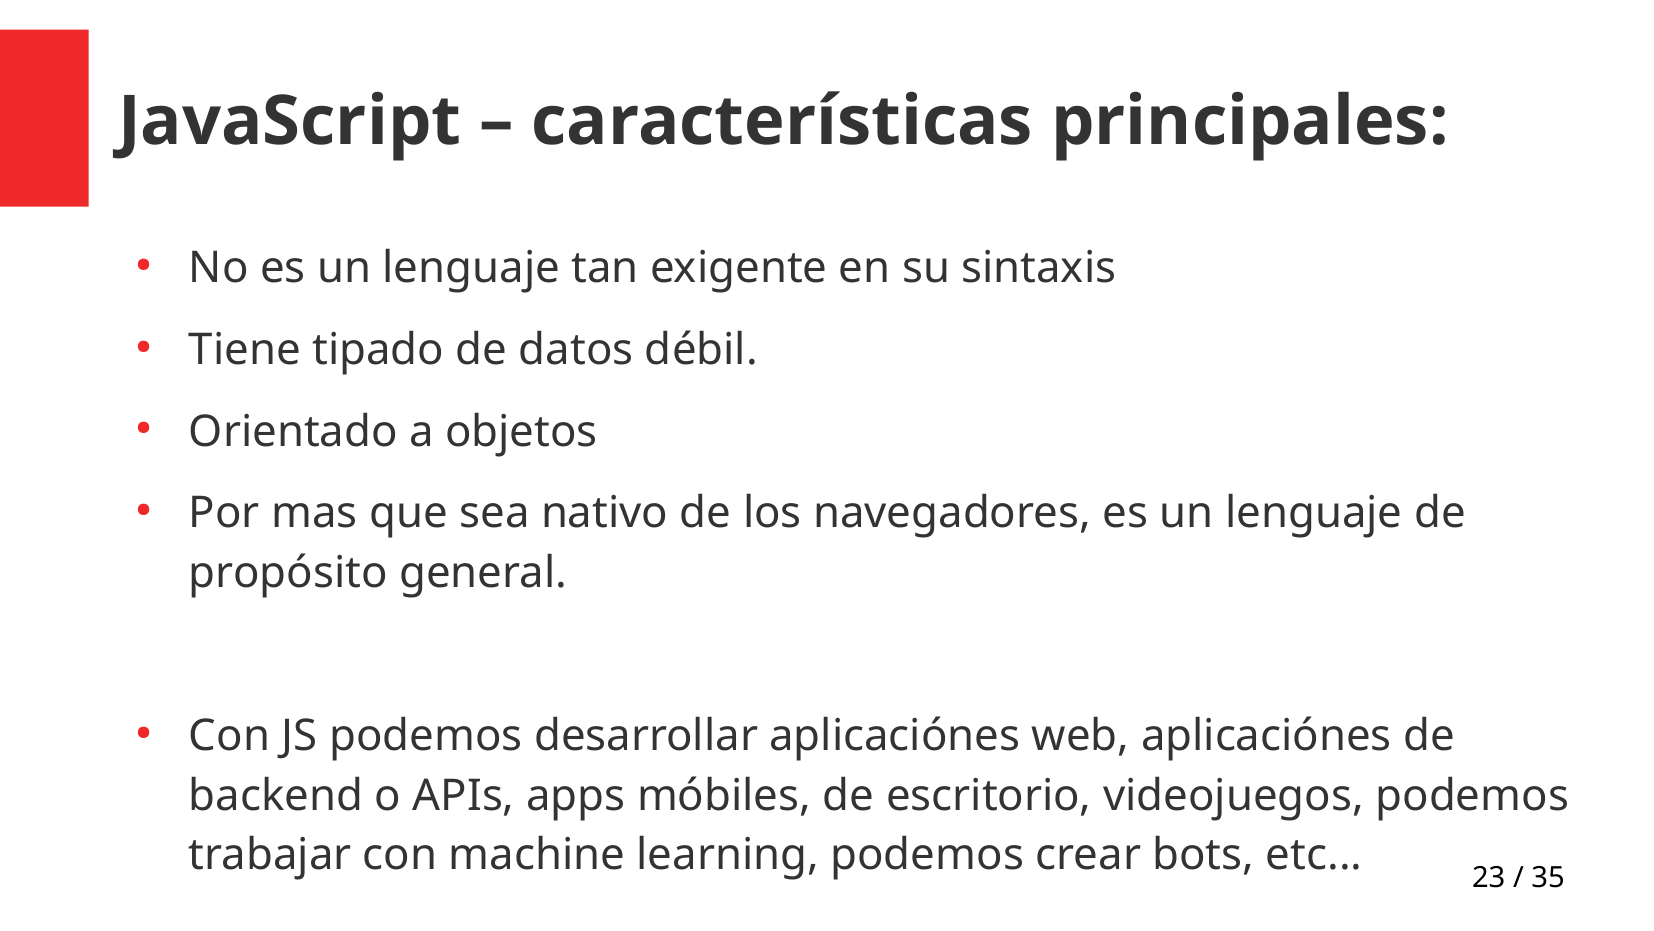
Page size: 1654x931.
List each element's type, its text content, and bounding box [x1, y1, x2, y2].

title JavaScript – características principales: [118, 29, 1595, 207]
list No es un lenguaje tan exigente en su sintaxis Tiene tipado de datos débil. Orientado a objetos Por mas que sea nativo de los navegadores, es un lenguaje de propósito general. Con JS podemos desarrollar aplicaciónes web, aplicaciónes de backend o APIs, apps móbiles, de escritorio, videojuegos, podemos trabajar con machine learning, podemos crear bots, etc... [118, 236, 1595, 798]
